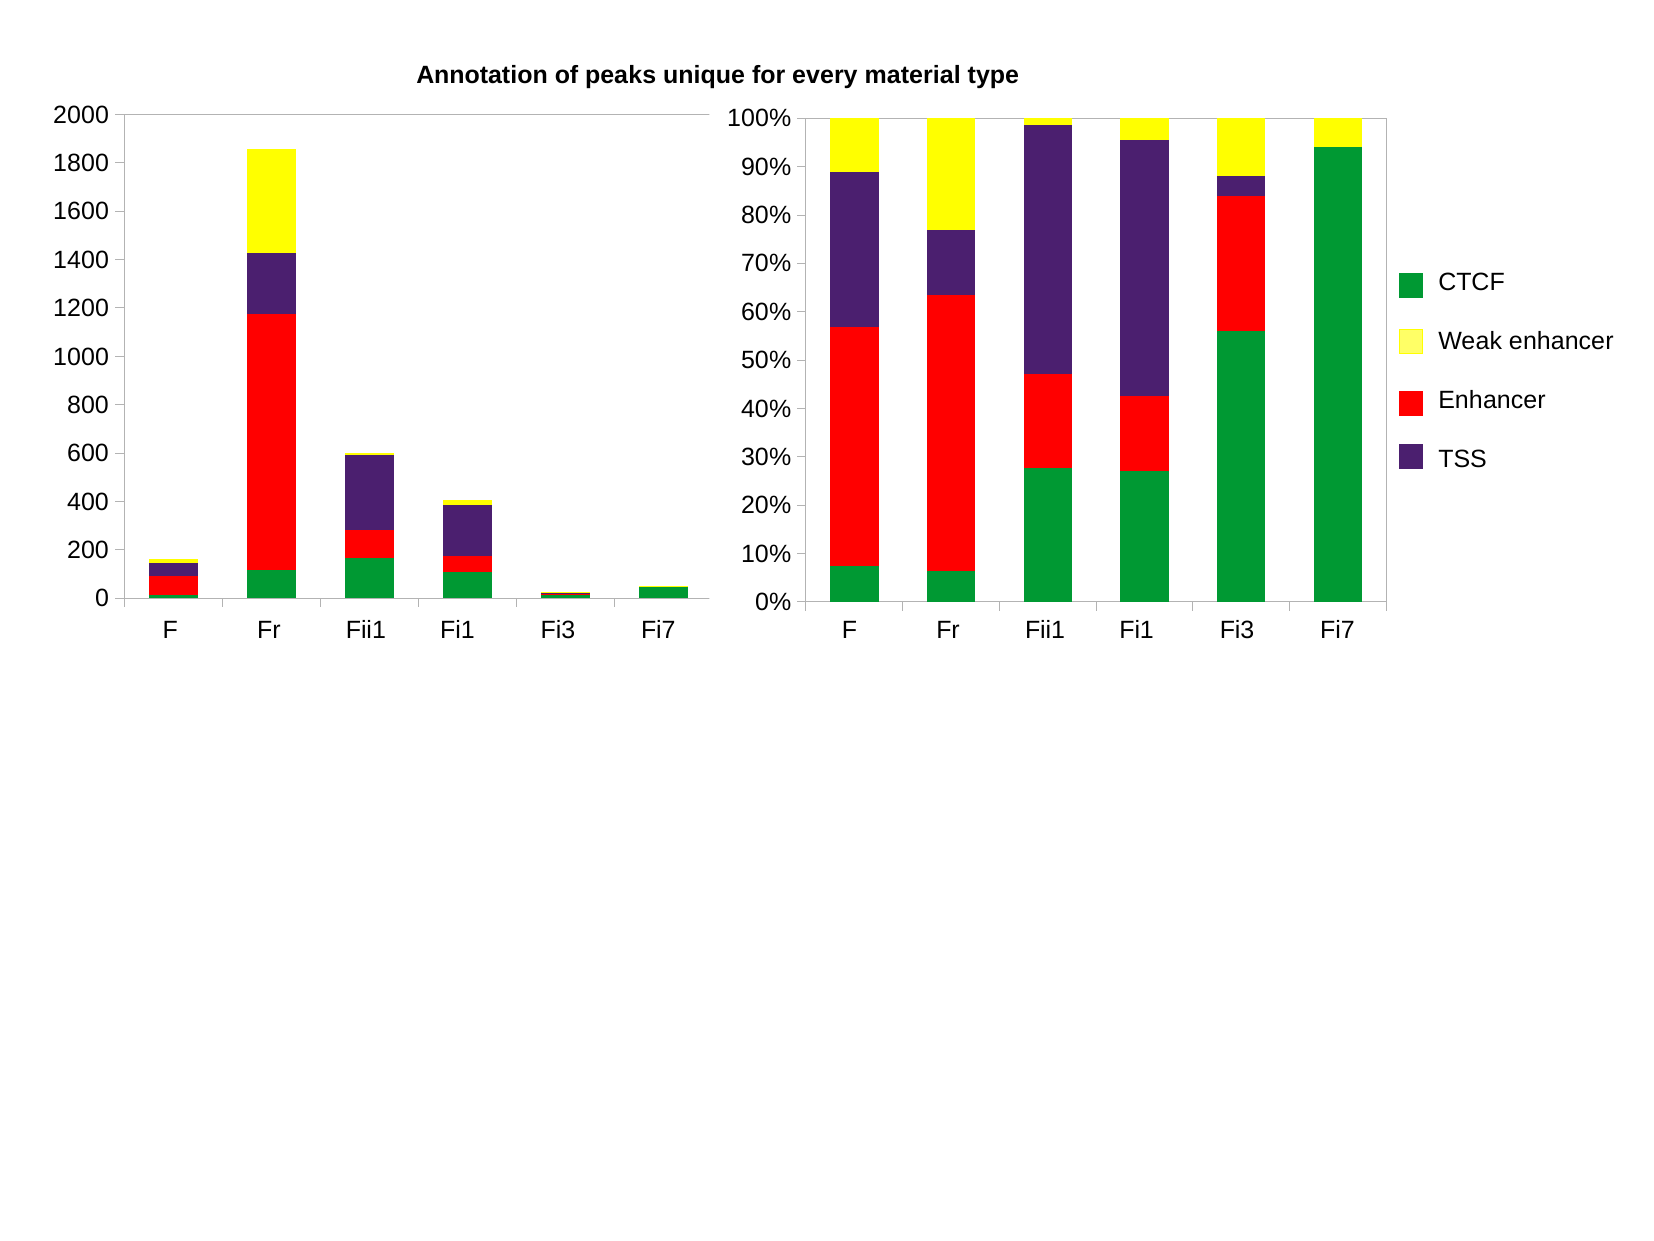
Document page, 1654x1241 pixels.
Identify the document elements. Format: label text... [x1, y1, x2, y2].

text_box CTCF [1423, 260, 1520, 304]
text_box Fi3 [1205, 608, 1270, 652]
text_box Fi3 [525, 608, 591, 652]
text_box Fr [921, 608, 975, 652]
text_box Weak enhancer [1423, 319, 1629, 363]
text_box Fi7 [626, 608, 691, 652]
text_box Fii1 [331, 608, 401, 652]
text_box TSS [1423, 437, 1503, 481]
text_box Fi7 [1305, 608, 1370, 652]
text_box F [147, 608, 193, 652]
text_box Annotation of peaks unique for every material type [401, 53, 1036, 97]
text_box Fi1 [425, 608, 490, 652]
text_box Fr [242, 608, 296, 652]
text_box Enhancer [1423, 378, 1561, 422]
text_box Fi1 [1104, 608, 1169, 652]
text_box Fii1 [1010, 608, 1081, 652]
chart [35, 90, 1601, 626]
text_box F [827, 608, 872, 652]
text_box [26, 41, 1640, 666]
